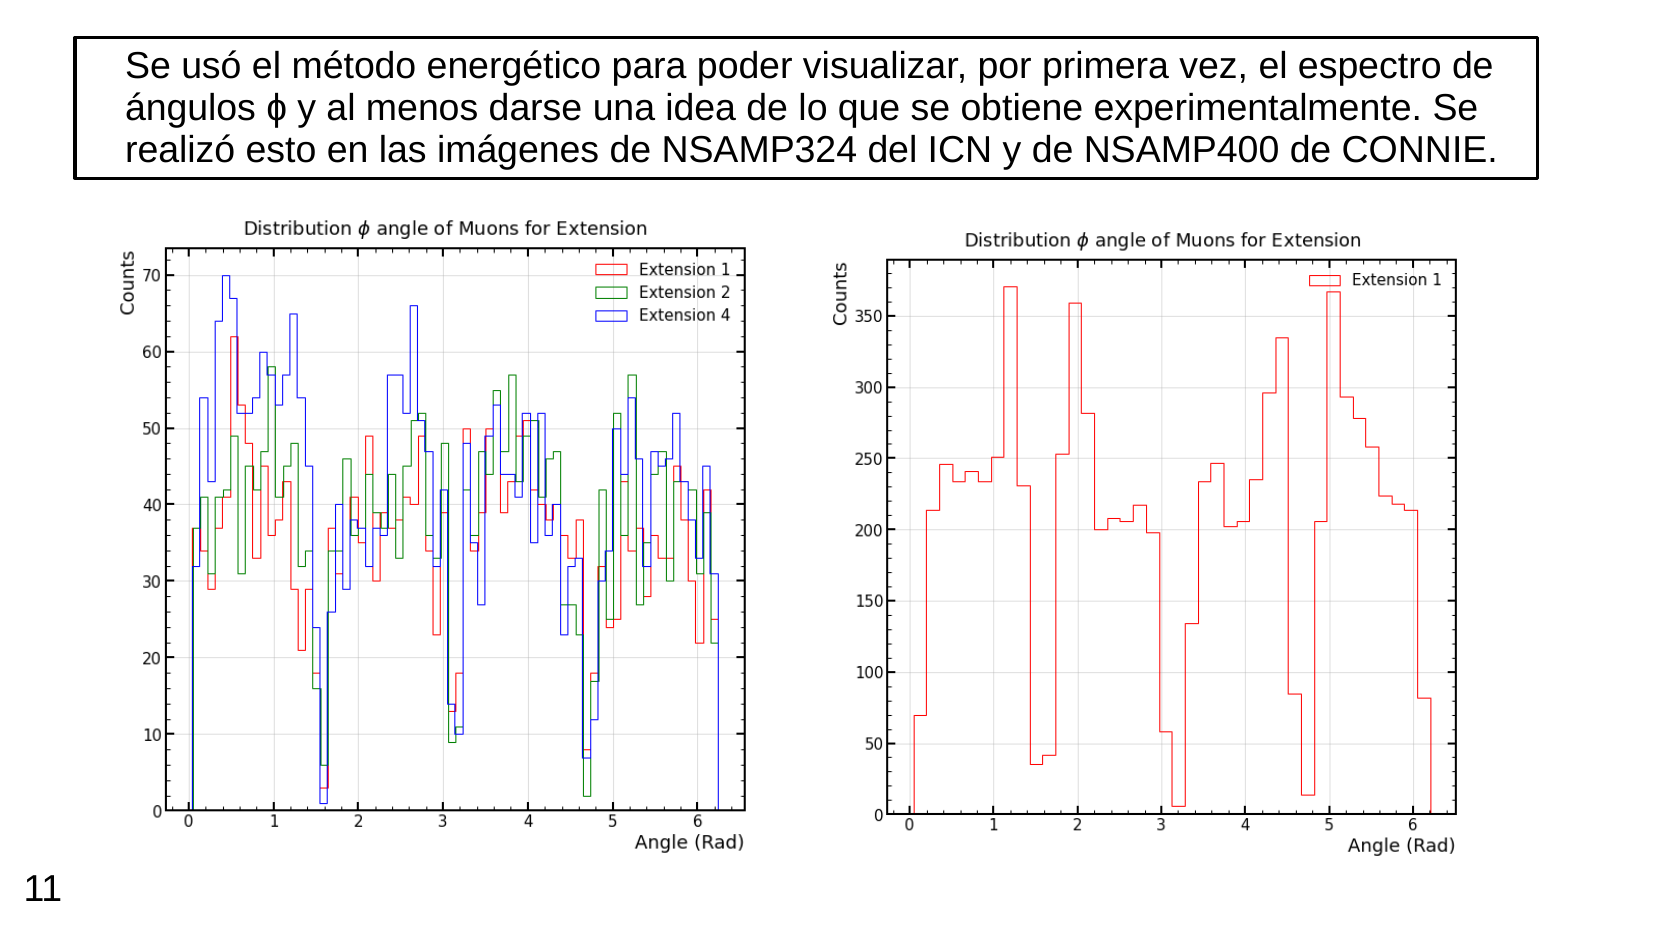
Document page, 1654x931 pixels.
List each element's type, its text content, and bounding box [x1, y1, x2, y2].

text_box Se usó el método energético para poder visualizar, por primera vez, el espectro de ángulos ɸ y al menos darse una idea de lo que se obtiene experimentalmente. Se realizó esto en las imágenes de NSAMP324 del ICN y de NSAMP400 de CONNIE. [75, 37, 1538, 179]
picture [112, 211, 751, 861]
picture [825, 223, 1463, 863]
text_box <number> [8, 860, 638, 931]
